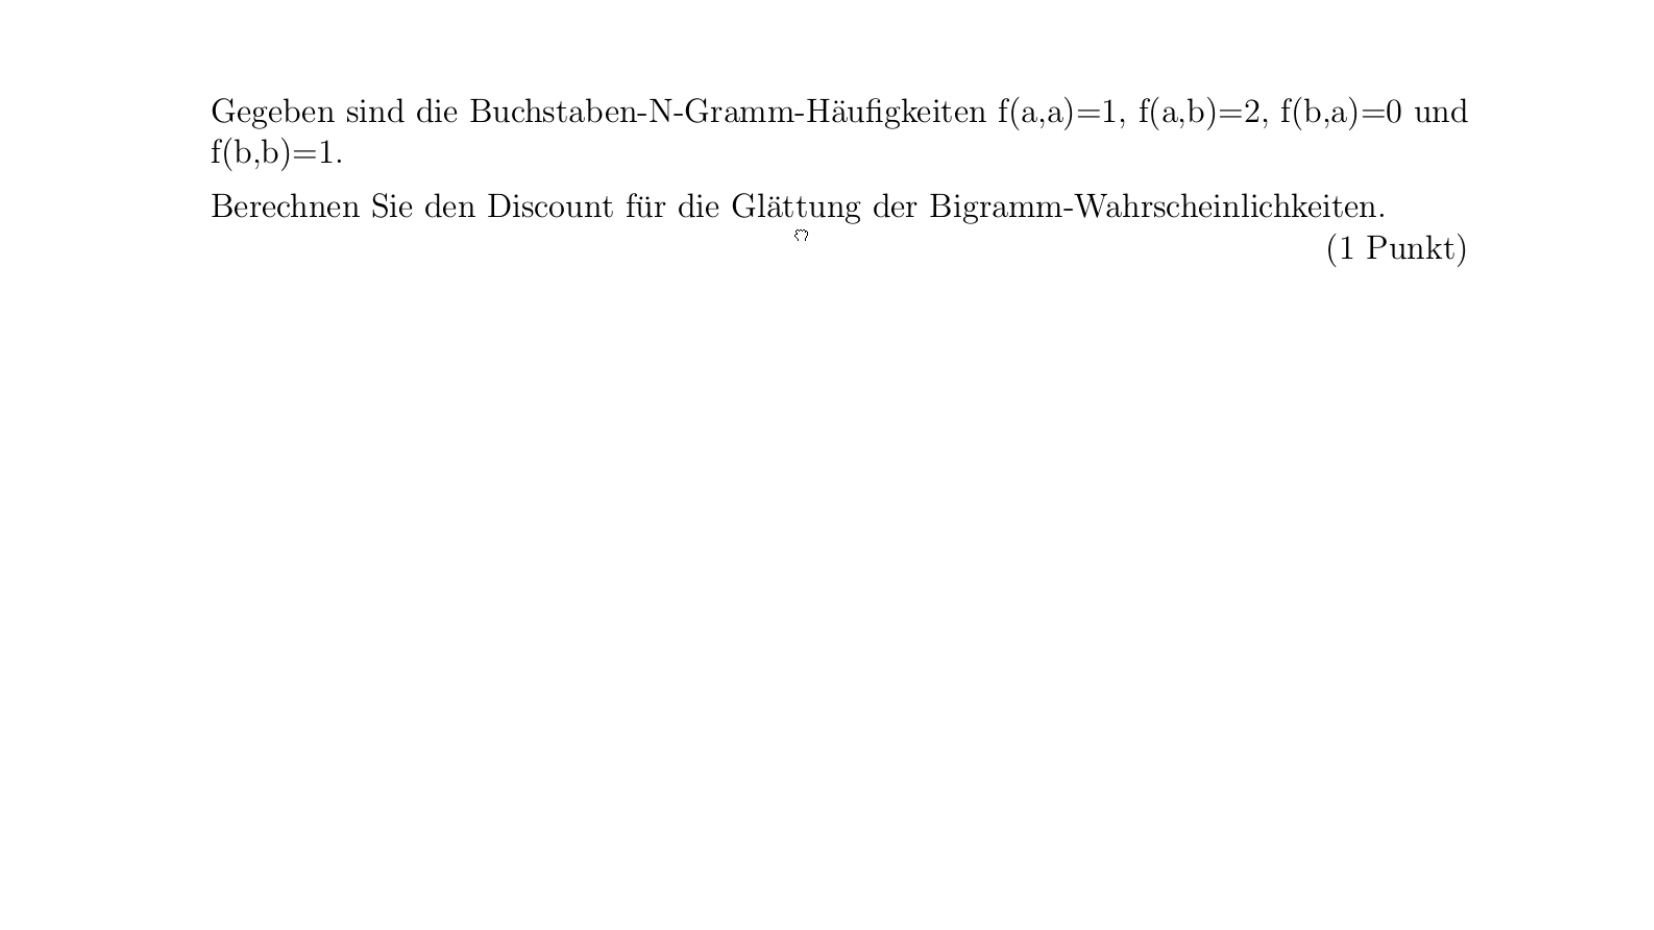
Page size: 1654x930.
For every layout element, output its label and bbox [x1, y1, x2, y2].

picture [147, 90, 1516, 286]
